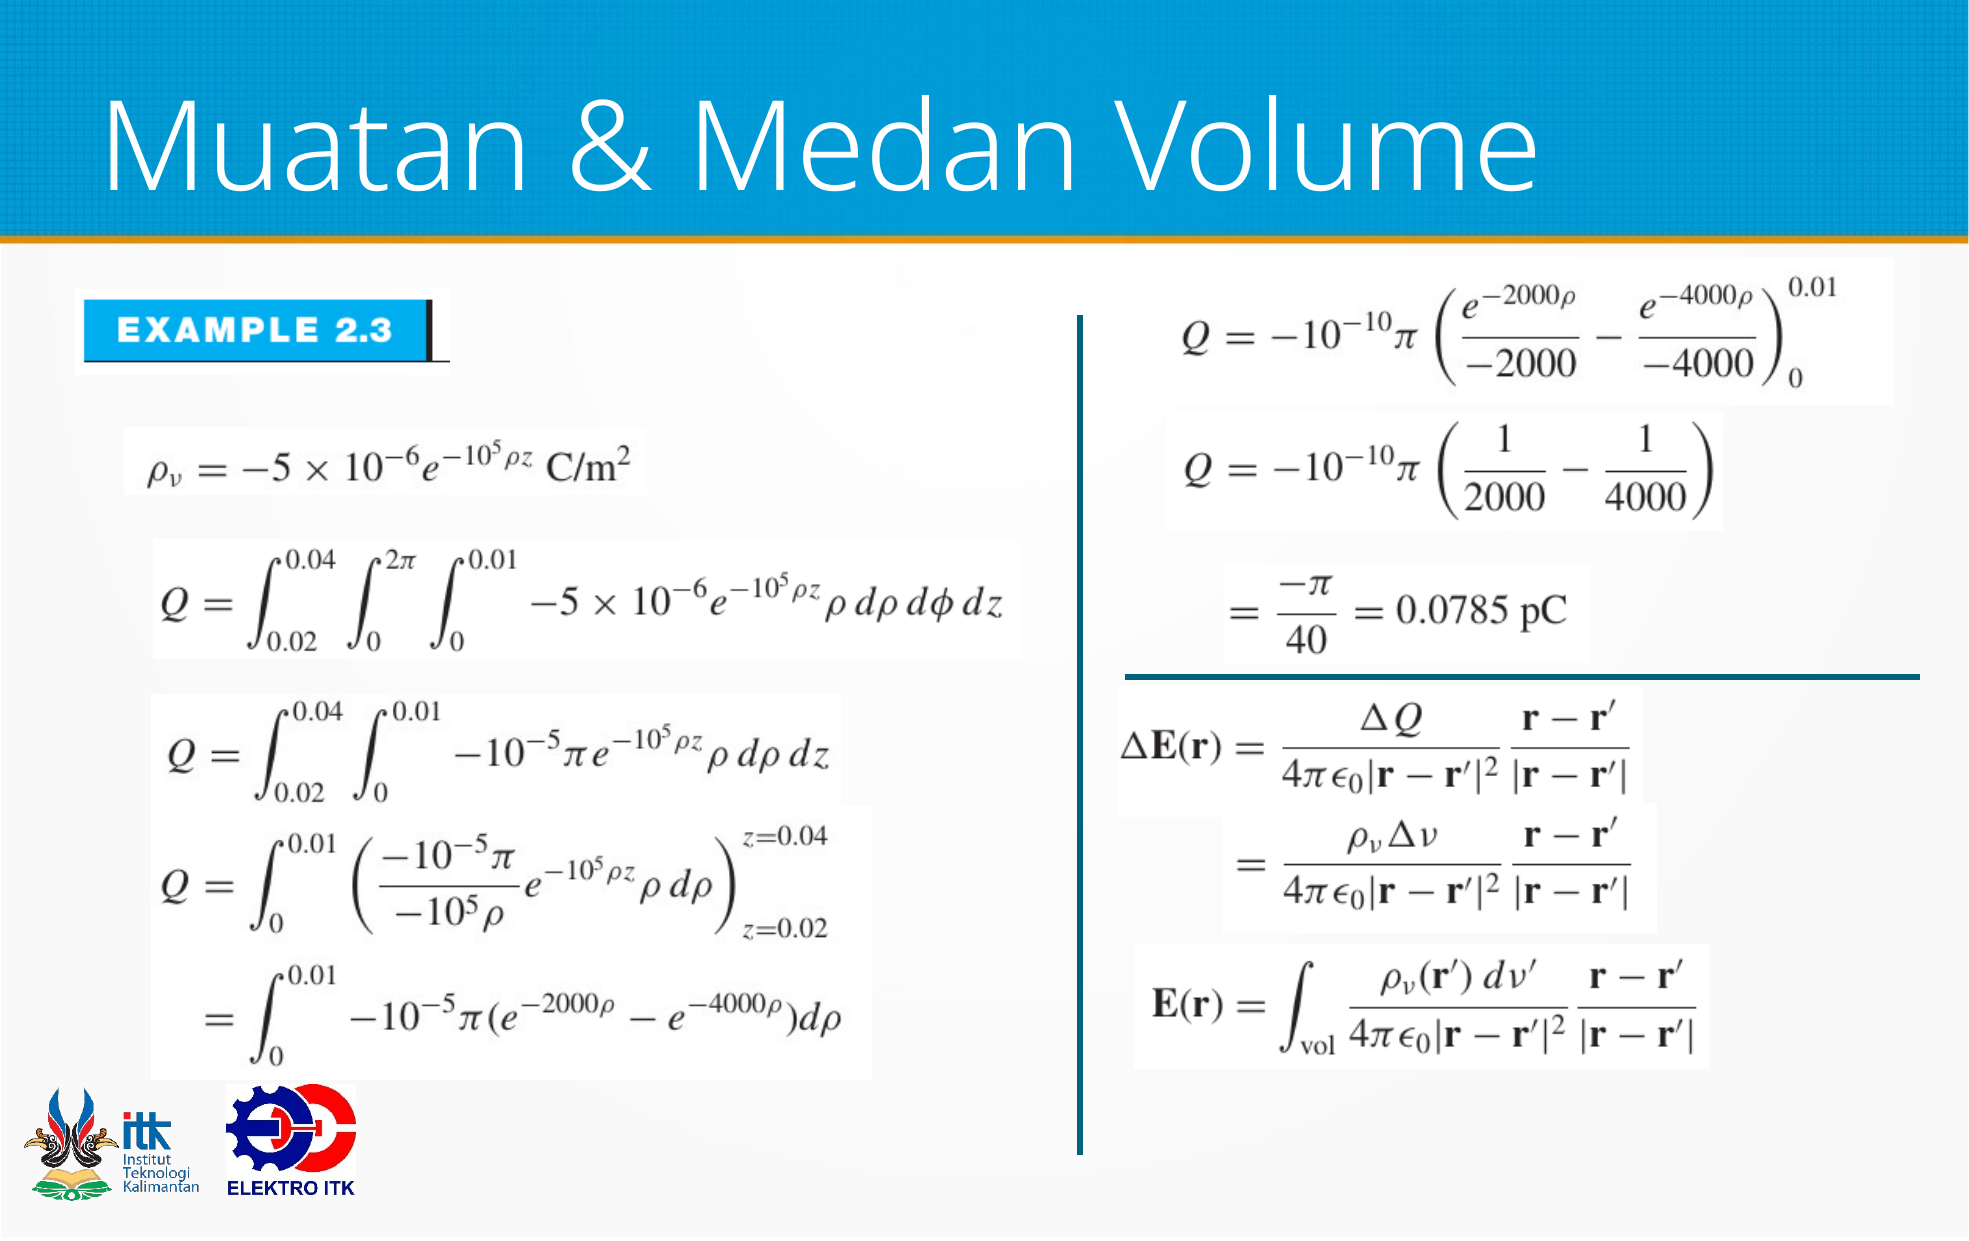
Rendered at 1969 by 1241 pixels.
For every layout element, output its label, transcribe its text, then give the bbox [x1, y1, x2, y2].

title Muatan & Medan Volume [98, 19, 1870, 227]
picture [0, 233, 1969, 1241]
